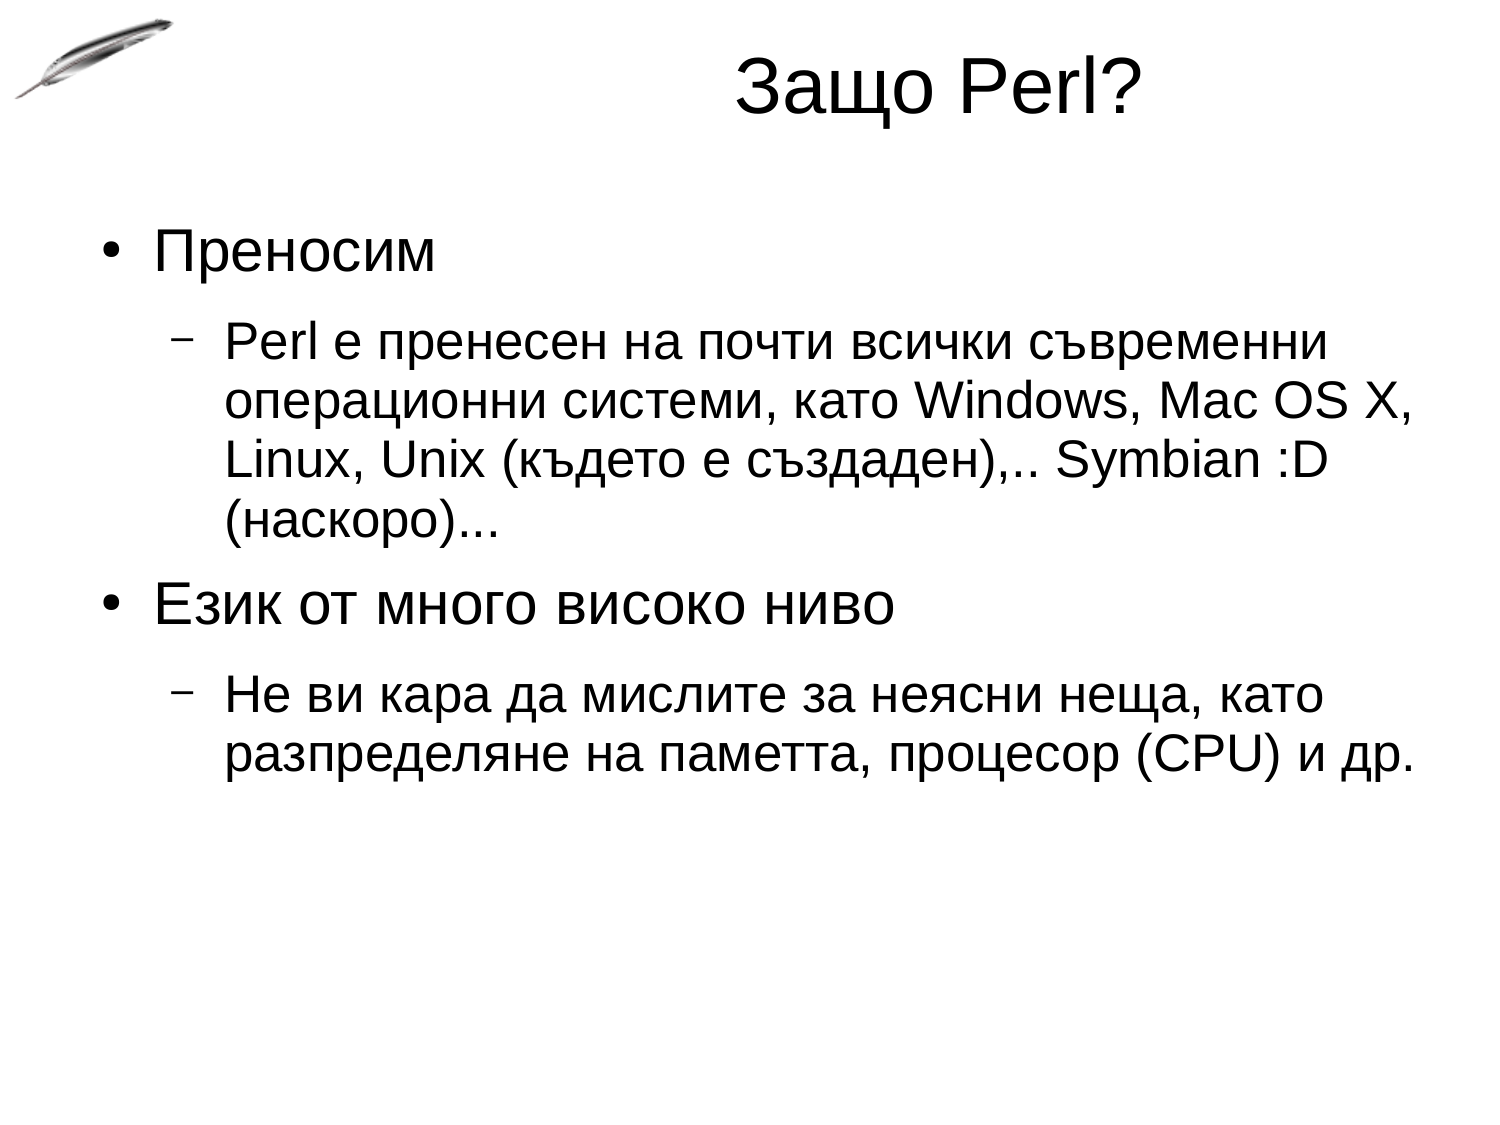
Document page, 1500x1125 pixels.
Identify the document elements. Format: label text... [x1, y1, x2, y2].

list Преносим Perl е пренесен на почти всички съвременни операционни системи, като Windows, Mac OS X, Linux, Unix (където е създаден),.. Symbian :D (наскоро)... Език от много високо ниво Не ви кара да мислите за неясни неща, като разпределяне на паметта, процесор (CPU) и др. [82, 217, 1477, 945]
title Защо Perl? [419, 0, 1459, 176]
picture [11, 17, 179, 101]
